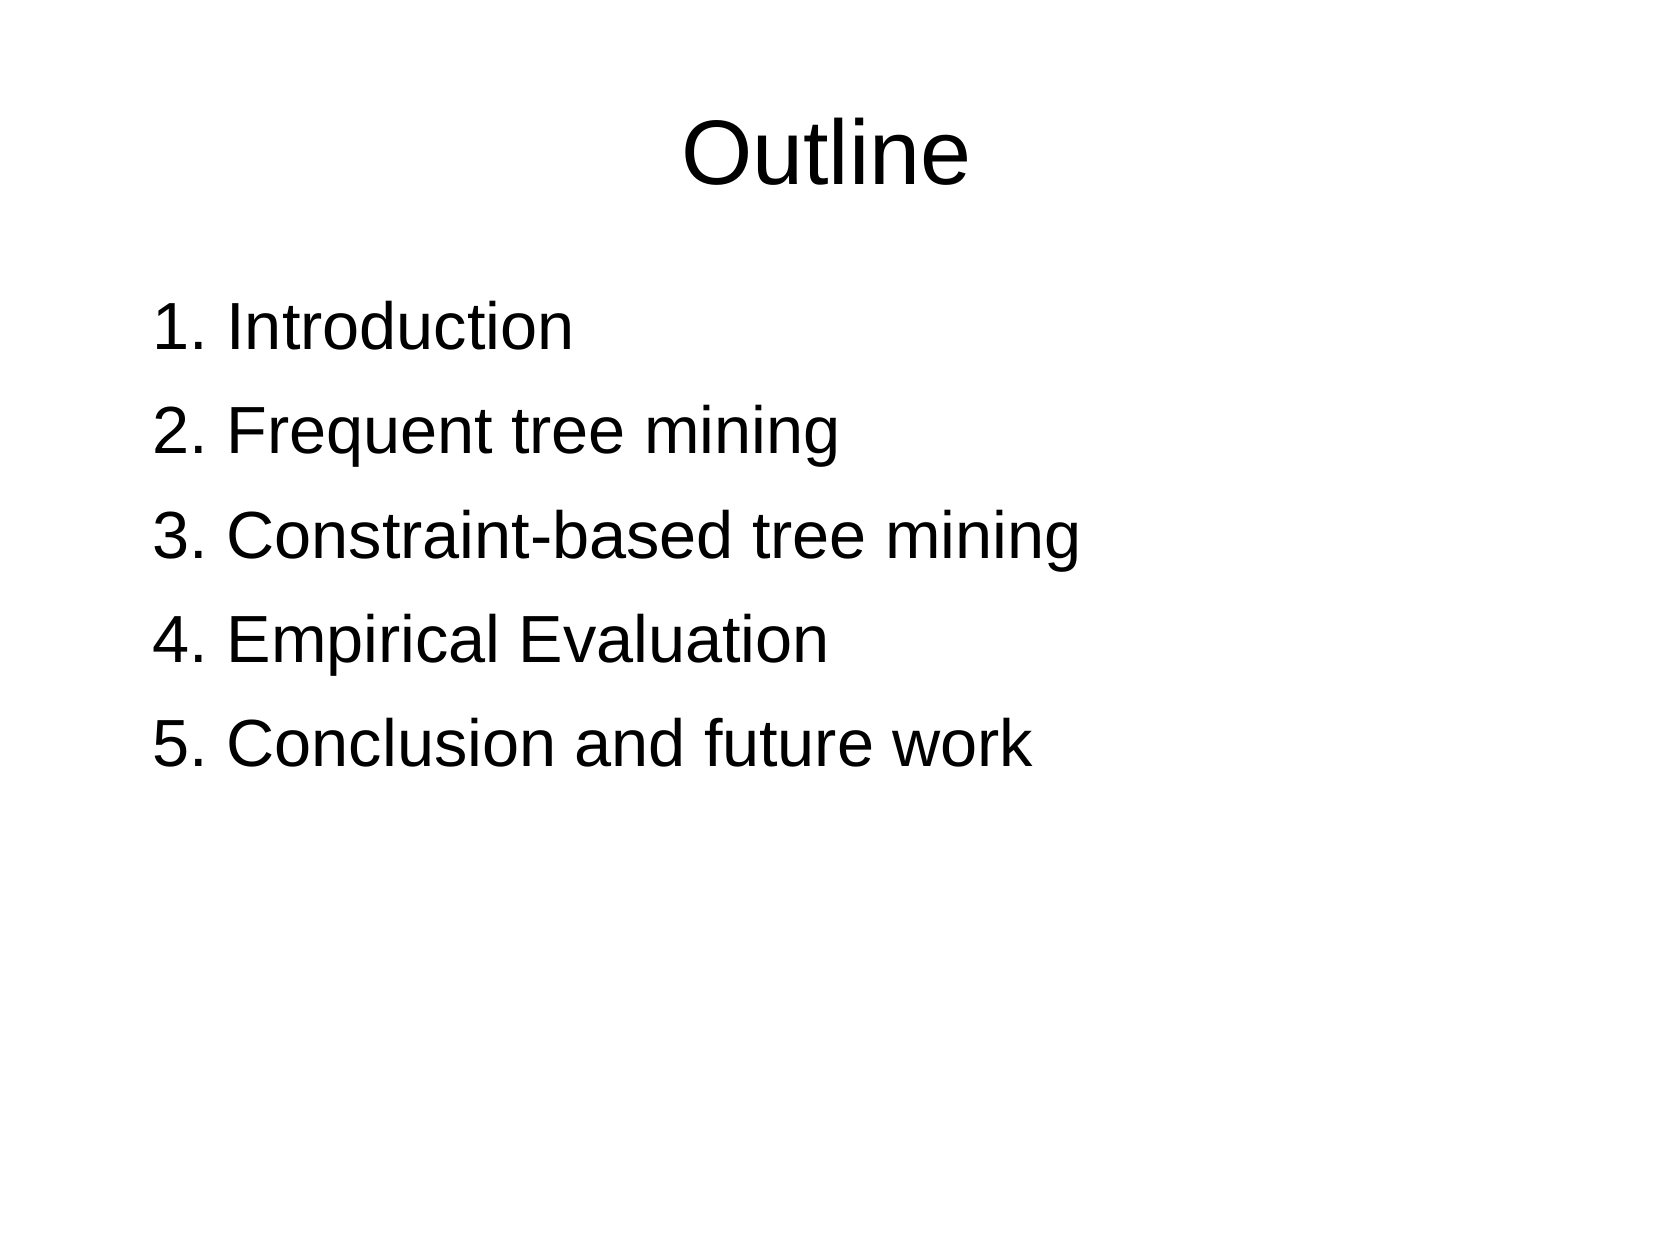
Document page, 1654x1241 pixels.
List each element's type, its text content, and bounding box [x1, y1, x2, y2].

title Outline [82, 49, 1571, 257]
list Introduction Frequent tree mining Constraint-based tree mining Empirical Evaluation Conclusion and future work [135, 289, 1571, 1108]
